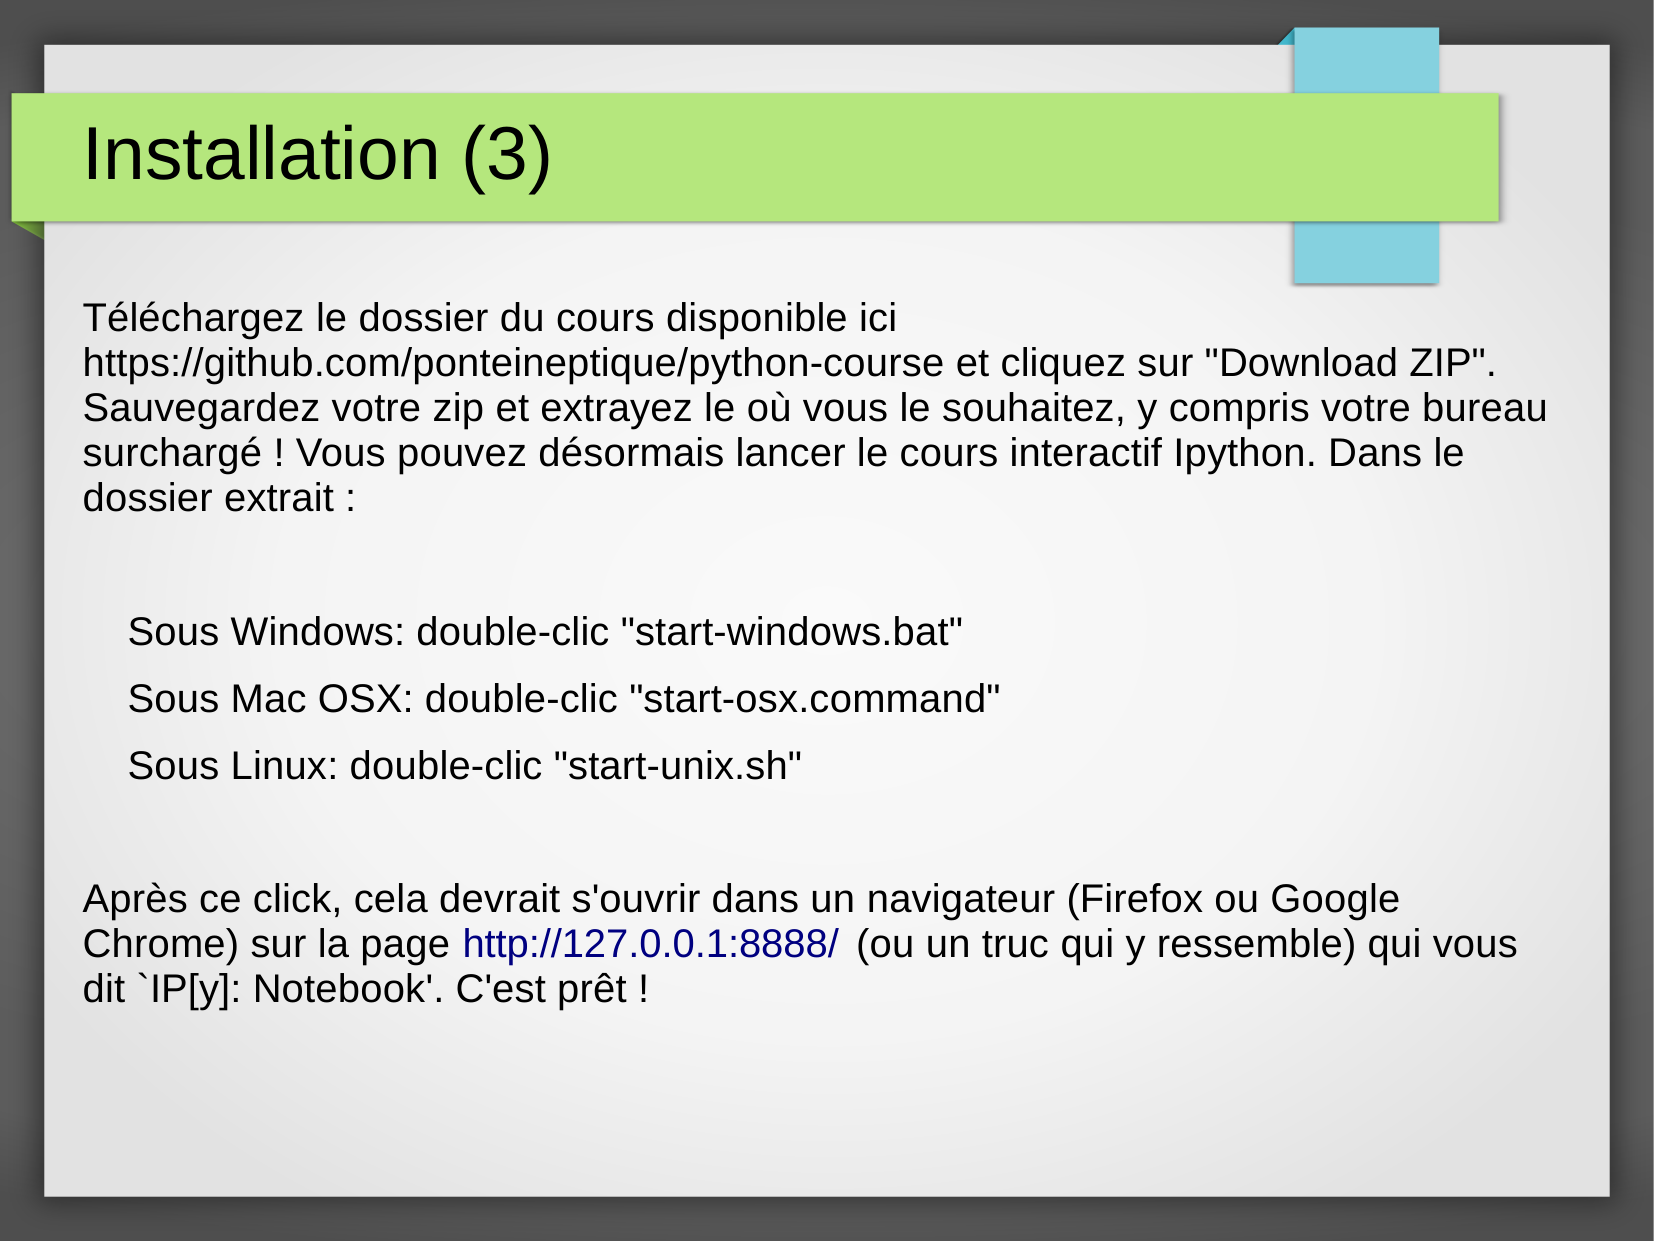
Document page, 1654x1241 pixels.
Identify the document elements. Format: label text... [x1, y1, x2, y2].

picture [0, 0, 1654, 1241]
title Installation (3) [82, 94, 1264, 213]
list Téléchargez le dossier du cours disponible ici https://github.com/ponteineptique/python-course et cliquez sur "Download ZIP". Sauvegardez votre zip et extrayez le où vous le souhaitez, y compris votre bureau surchargé ! Vous pouvez désormais lancer le cours interactif Ipython. Dans le dossier extrait : Sous Windows: double-clic "start-windows.bat" Sous Mac OSX: double-clic "start-osx.command" Sous Linux: double-clic "start-unix.sh" Après ce click, cela devrait s'ouvrir dans un navigateur (Firefox ou Google Chrome) sur la page http://127.0.0.1:8888/ (ou un truc qui y ressemble) qui vous dit `IP[y]: Notebook'. C'est prêt ! [82, 295, 1571, 1015]
